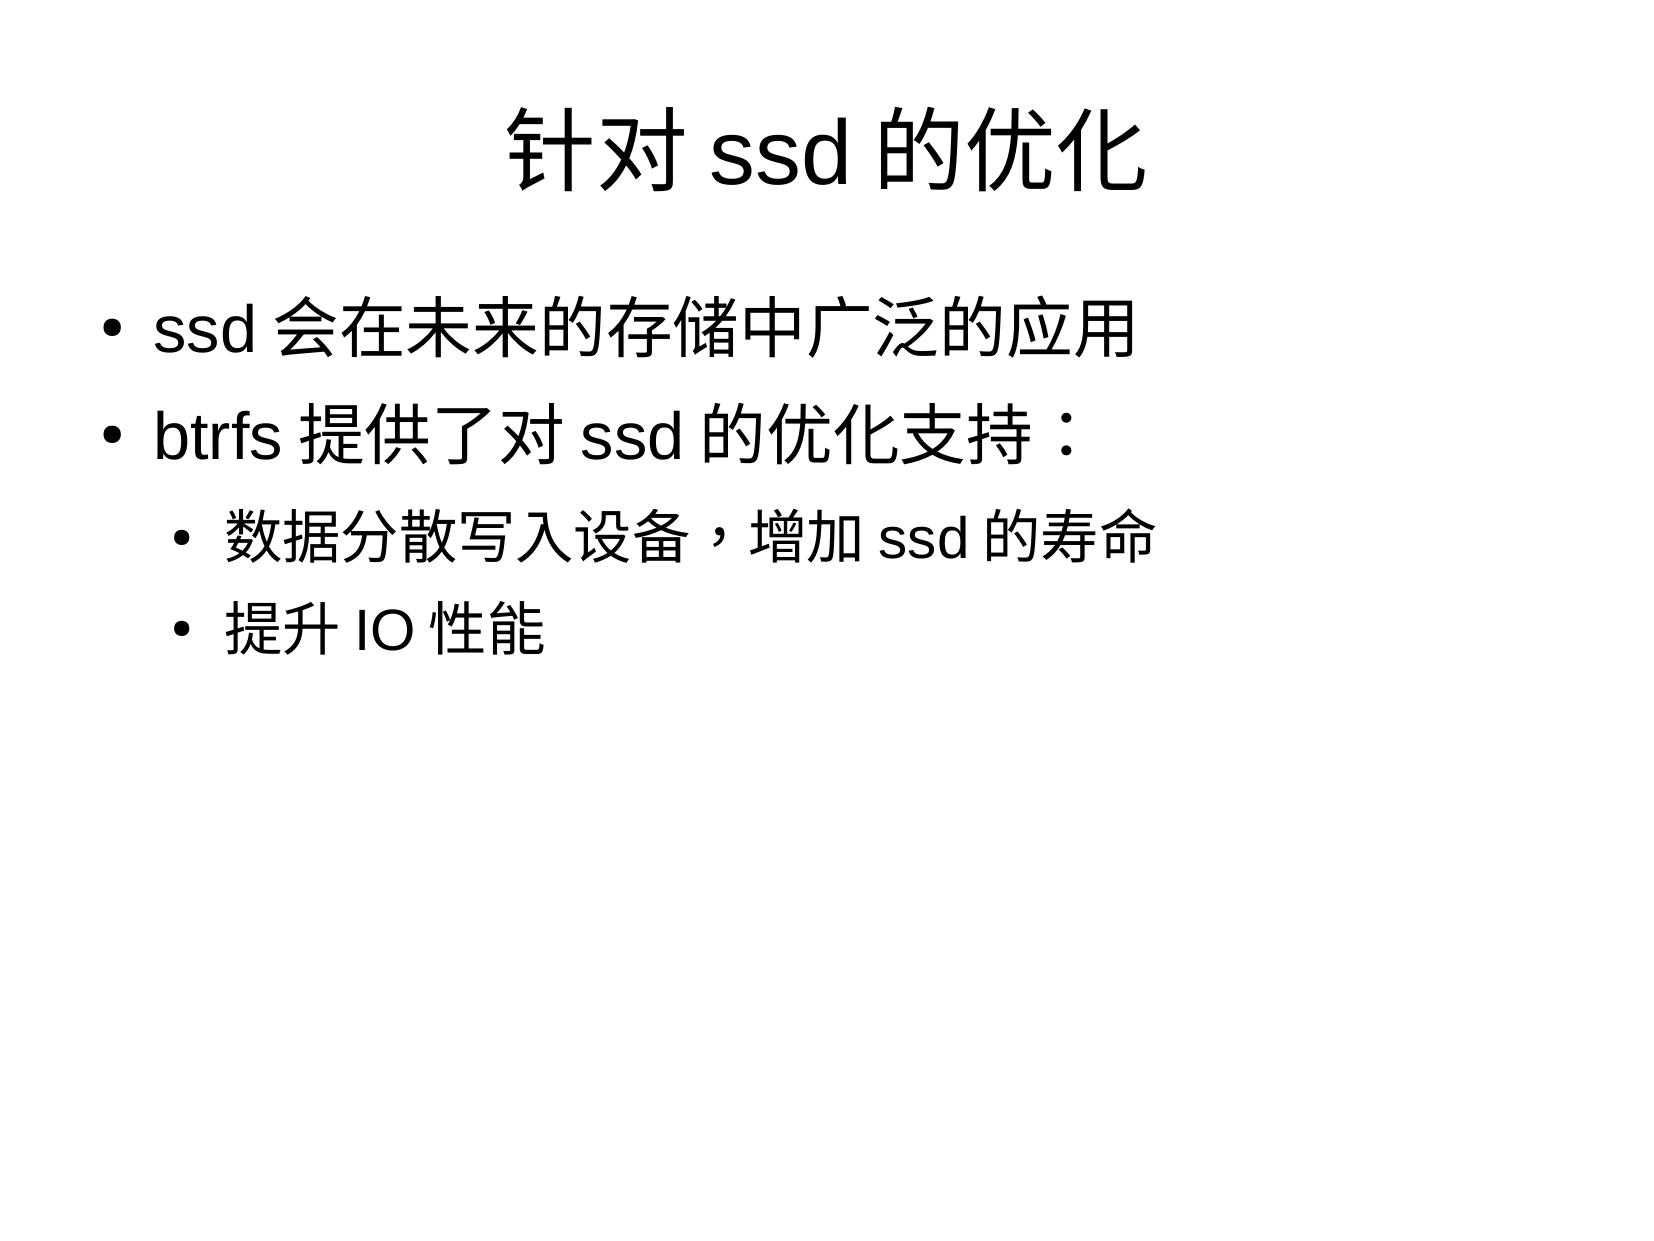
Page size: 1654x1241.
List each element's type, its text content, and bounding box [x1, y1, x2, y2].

list ssd会在未来的存储中广泛的应用 btrfs提供了对ssd的优化支持： 数据分散写入设备，增加ssd的寿命 提升IO性能 [82, 290, 1571, 1109]
title 针对ssd的优化 [82, 56, 1571, 250]
